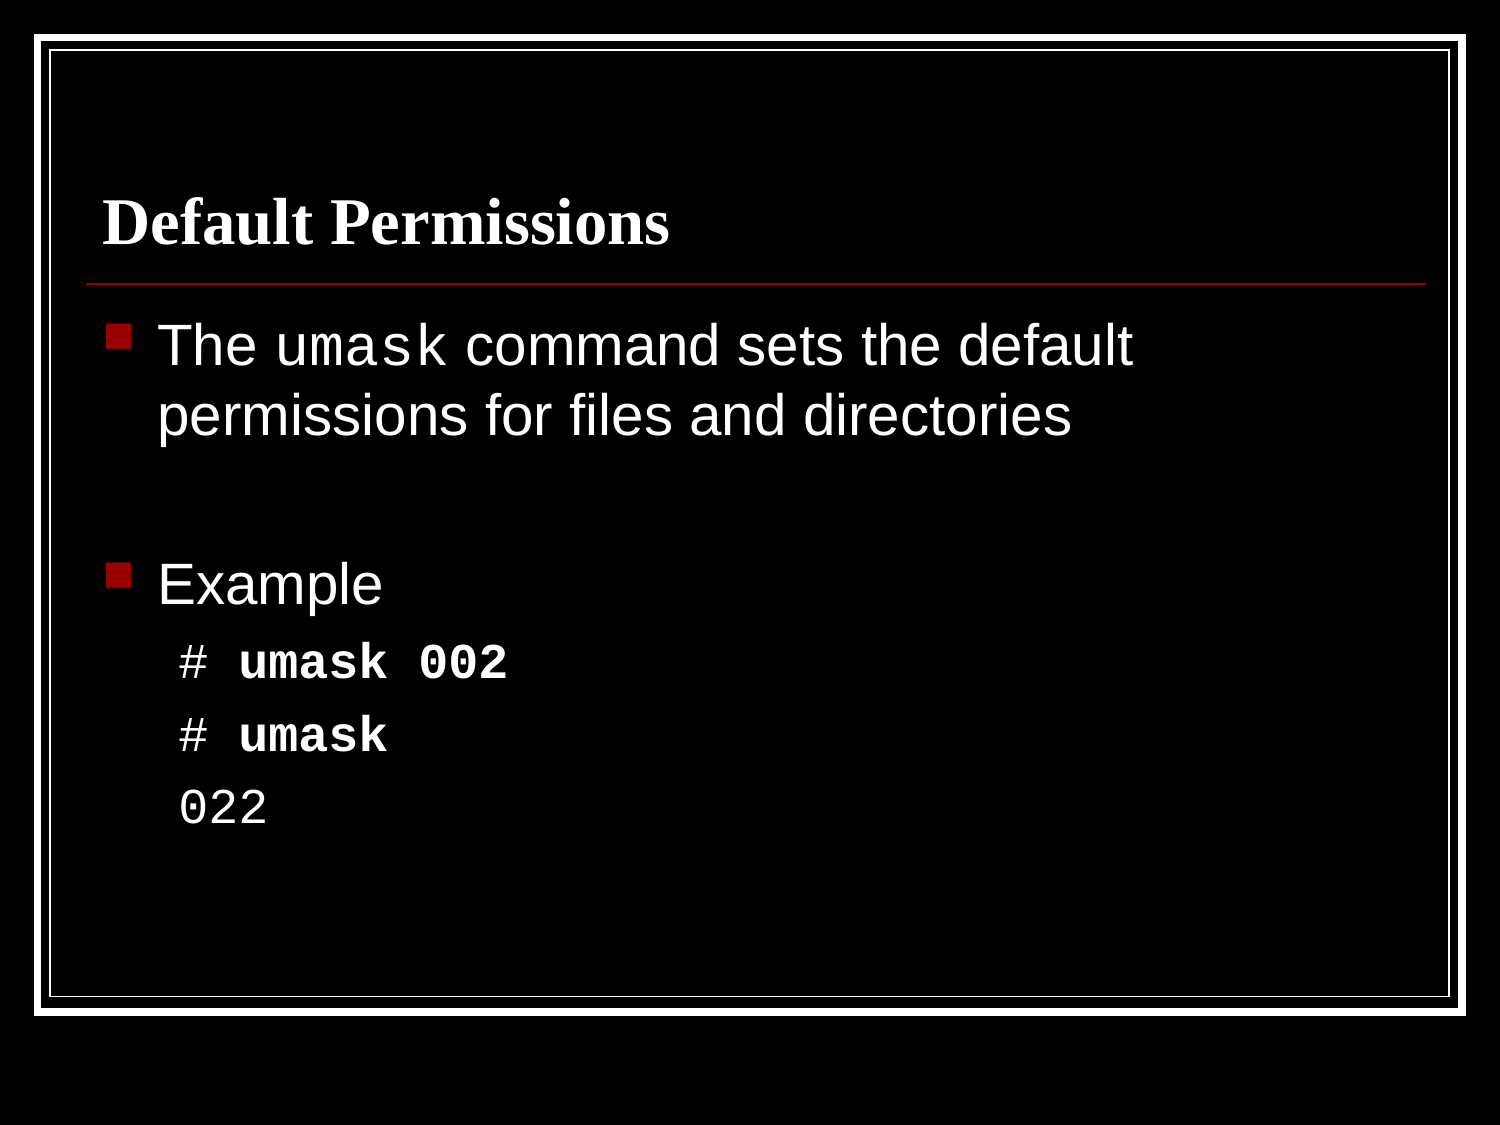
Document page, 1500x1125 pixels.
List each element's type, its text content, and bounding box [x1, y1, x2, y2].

list The umask command sets the default permissions for files and directories Example # umask 002 # umask 022 [87, 299, 1426, 963]
title Default Permissions [87, 77, 1426, 266]
